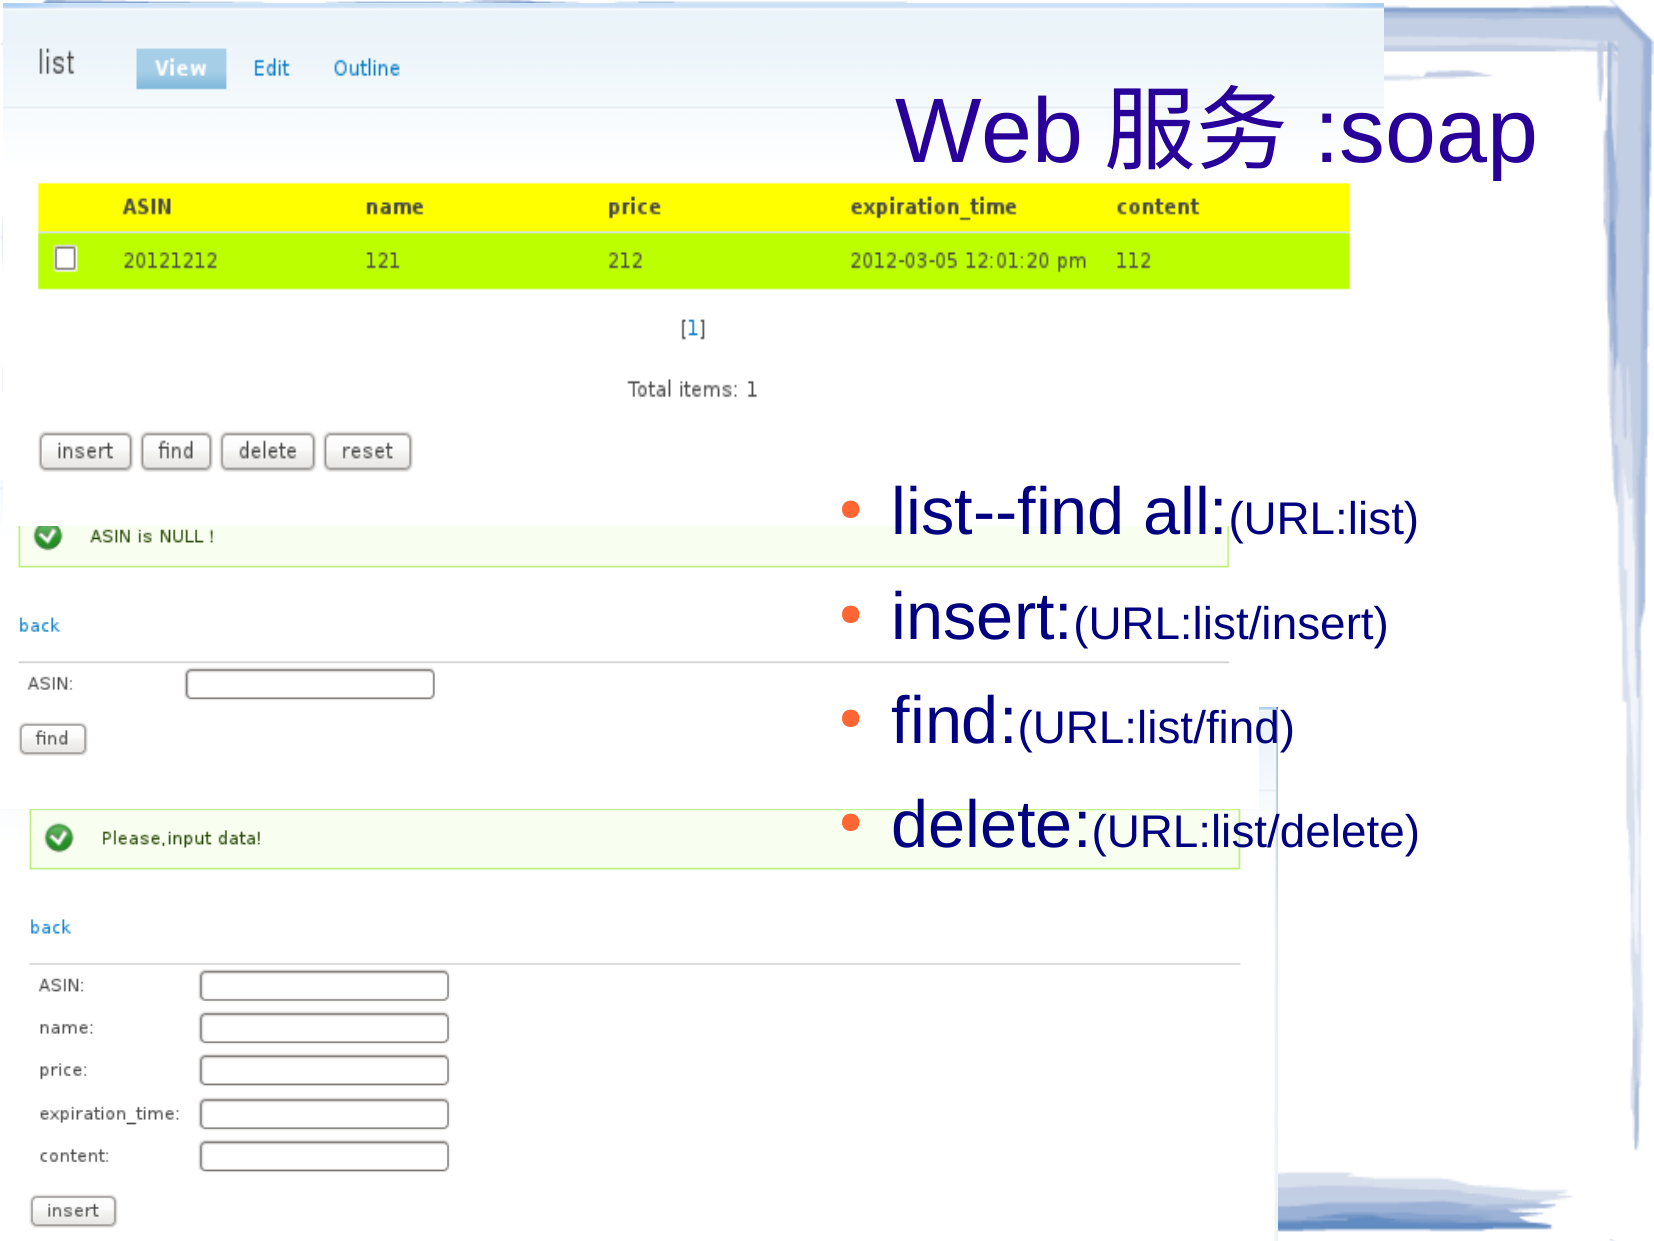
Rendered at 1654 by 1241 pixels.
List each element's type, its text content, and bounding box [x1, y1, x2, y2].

text_box Web服务:soap [883, 68, 1552, 176]
picture [0, 0, 1654, 1241]
list list--find all:(URL:list) insert:(URL:list/insert) find:(URL:list/find) delete:(URL:list/delete) [821, 474, 1640, 1161]
